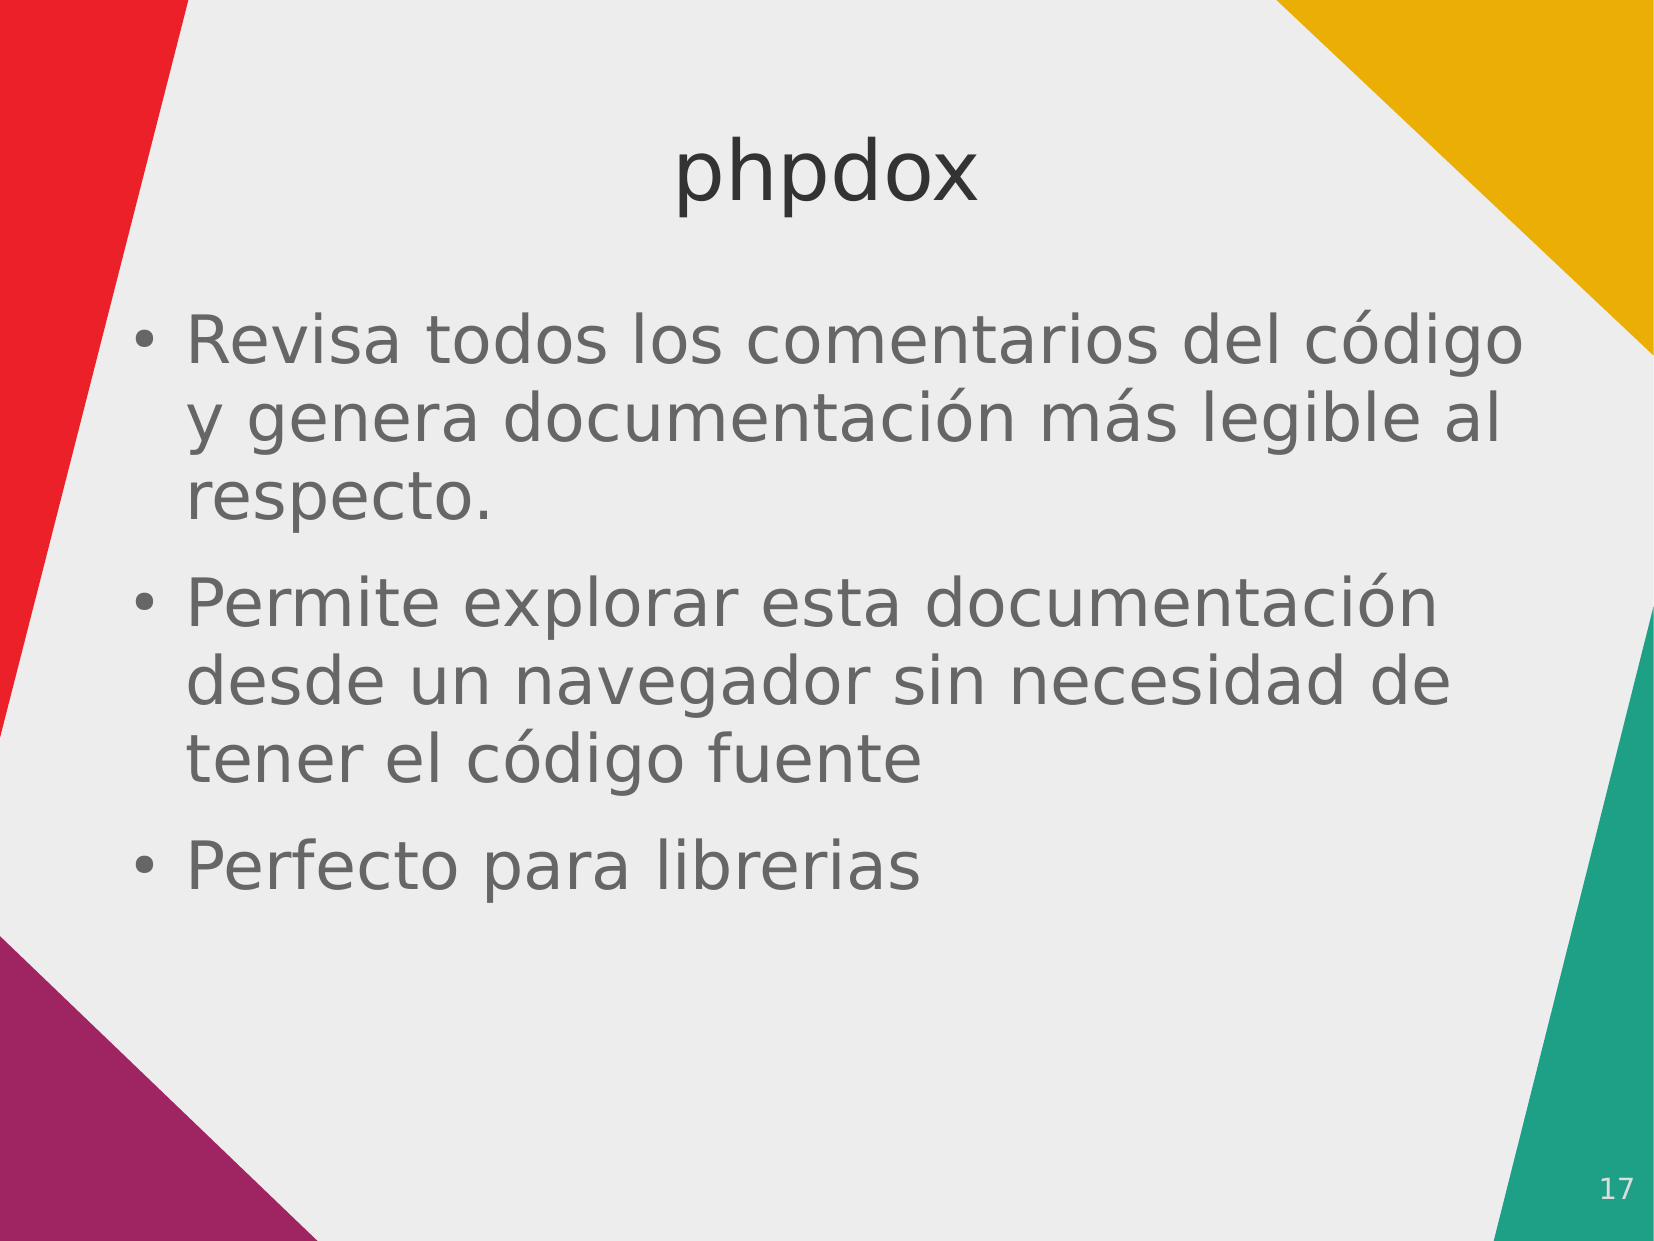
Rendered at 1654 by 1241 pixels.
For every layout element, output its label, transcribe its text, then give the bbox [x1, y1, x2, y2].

list Revisa todos los comentarios del código y genera documentación más legible al respecto. Permite explorar esta documentación desde un navegador sin necesidad de tener el código fuente Perfecto para librerias [114, 302, 1539, 1033]
title phpdox [114, 73, 1539, 271]
